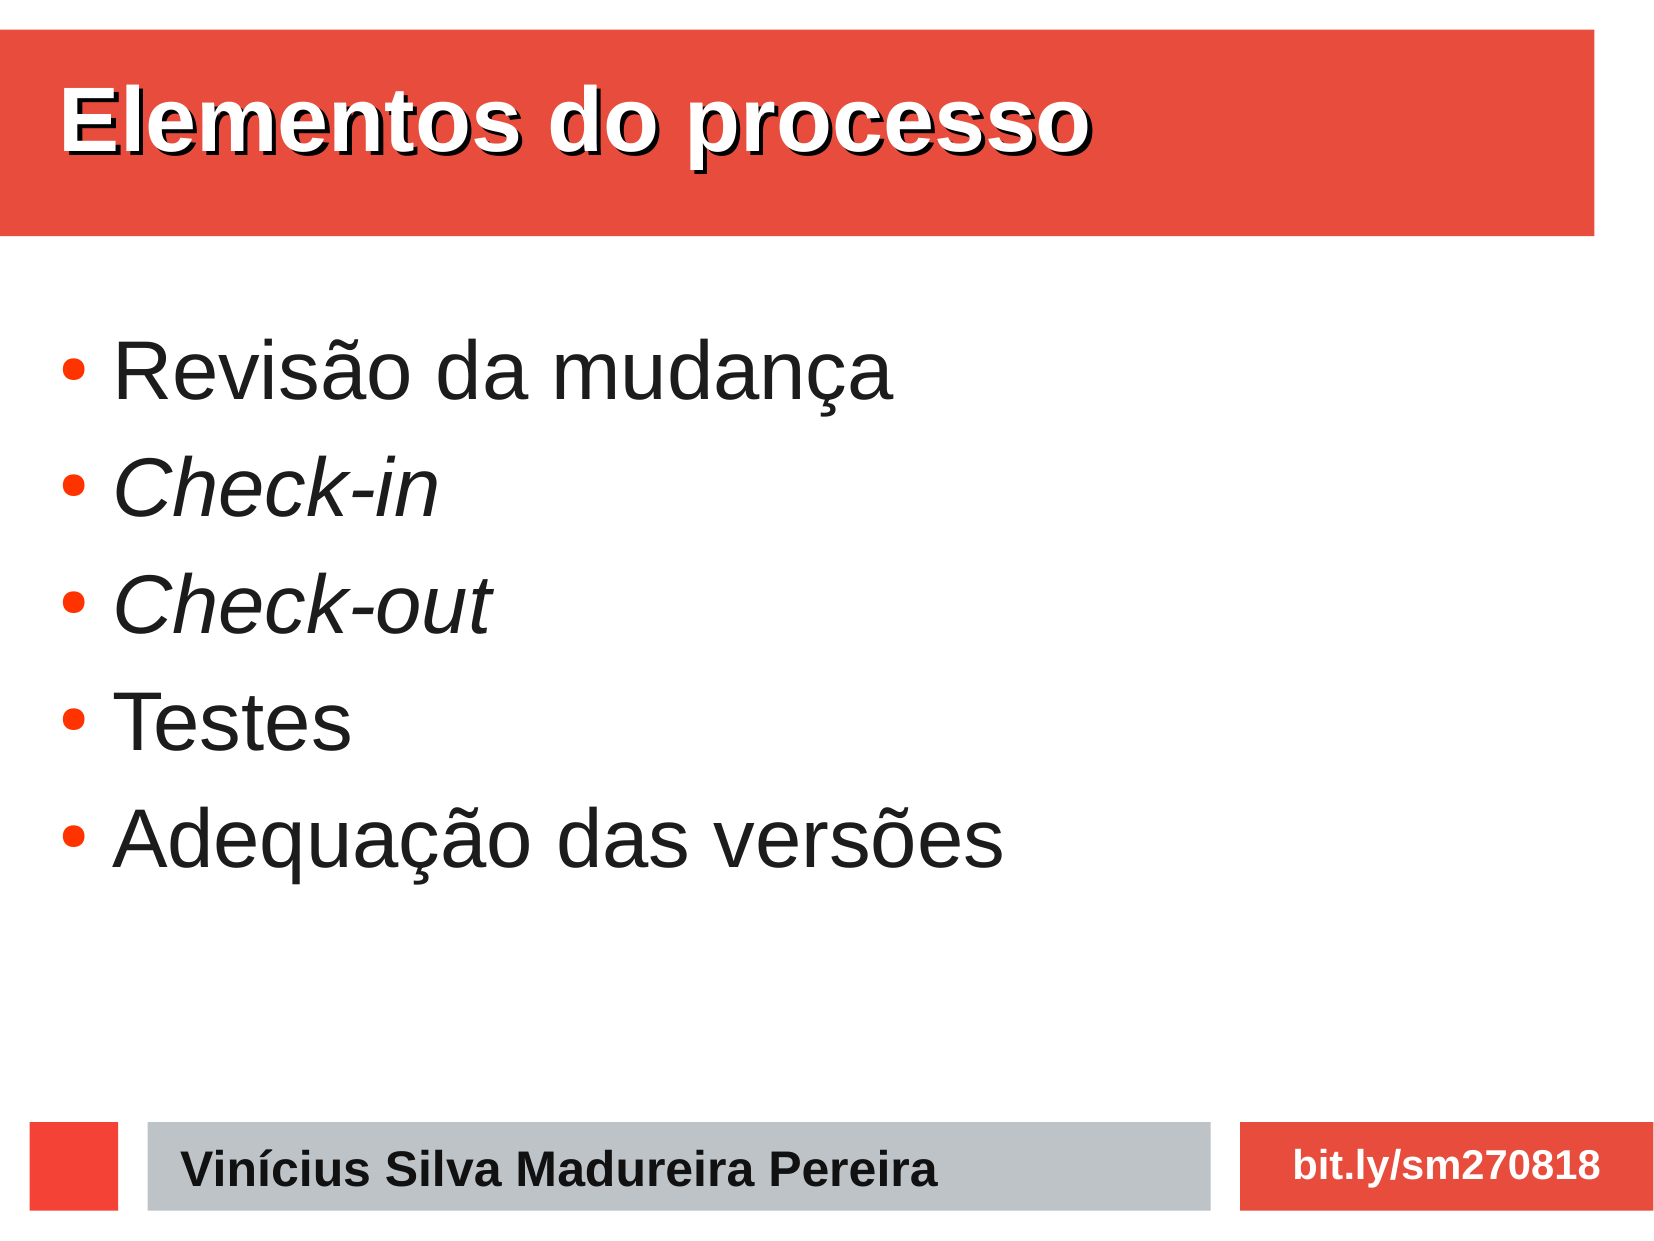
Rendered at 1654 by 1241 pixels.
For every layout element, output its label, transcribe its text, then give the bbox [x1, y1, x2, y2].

list Revisão da mudança Check-in Check-out Testes Adequação das versões [59, 324, 1565, 1093]
text_box bit.ly/sm270818 [1228, 1134, 1654, 1205]
text_box Vinícius Silva Madureira Pereira [165, 1133, 1170, 1205]
title Elementos do processo [59, 23, 1595, 172]
